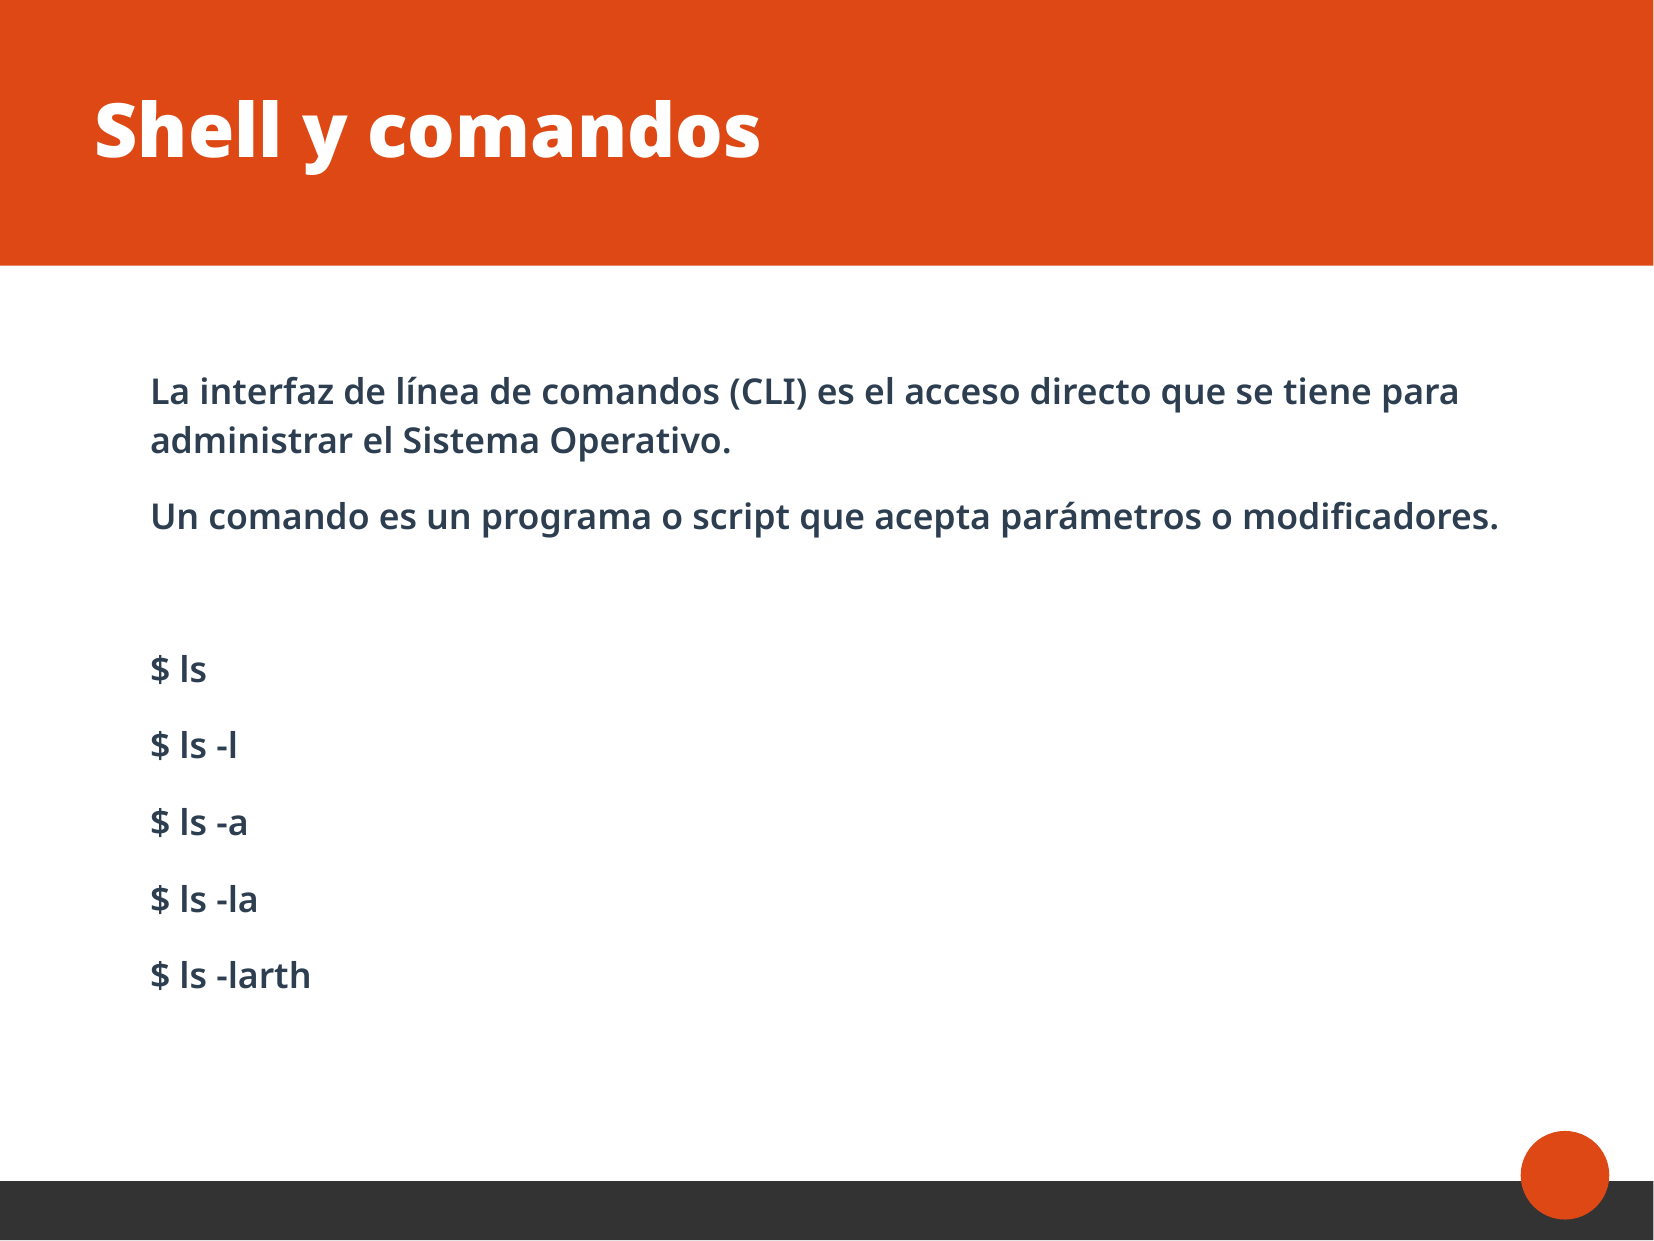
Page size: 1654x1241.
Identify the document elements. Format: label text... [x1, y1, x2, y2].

list La interfaz de línea de comandos (CLI) es el acceso directo que se tiene para administrar el Sistema Operativo. Un comando es un programa o script que acepta parámetros o modificadores. $ ls $ ls -l $ ls -a $ ls -la $ ls -larth [82, 290, 1571, 1010]
title Shell y comandos [59, 49, 1595, 207]
